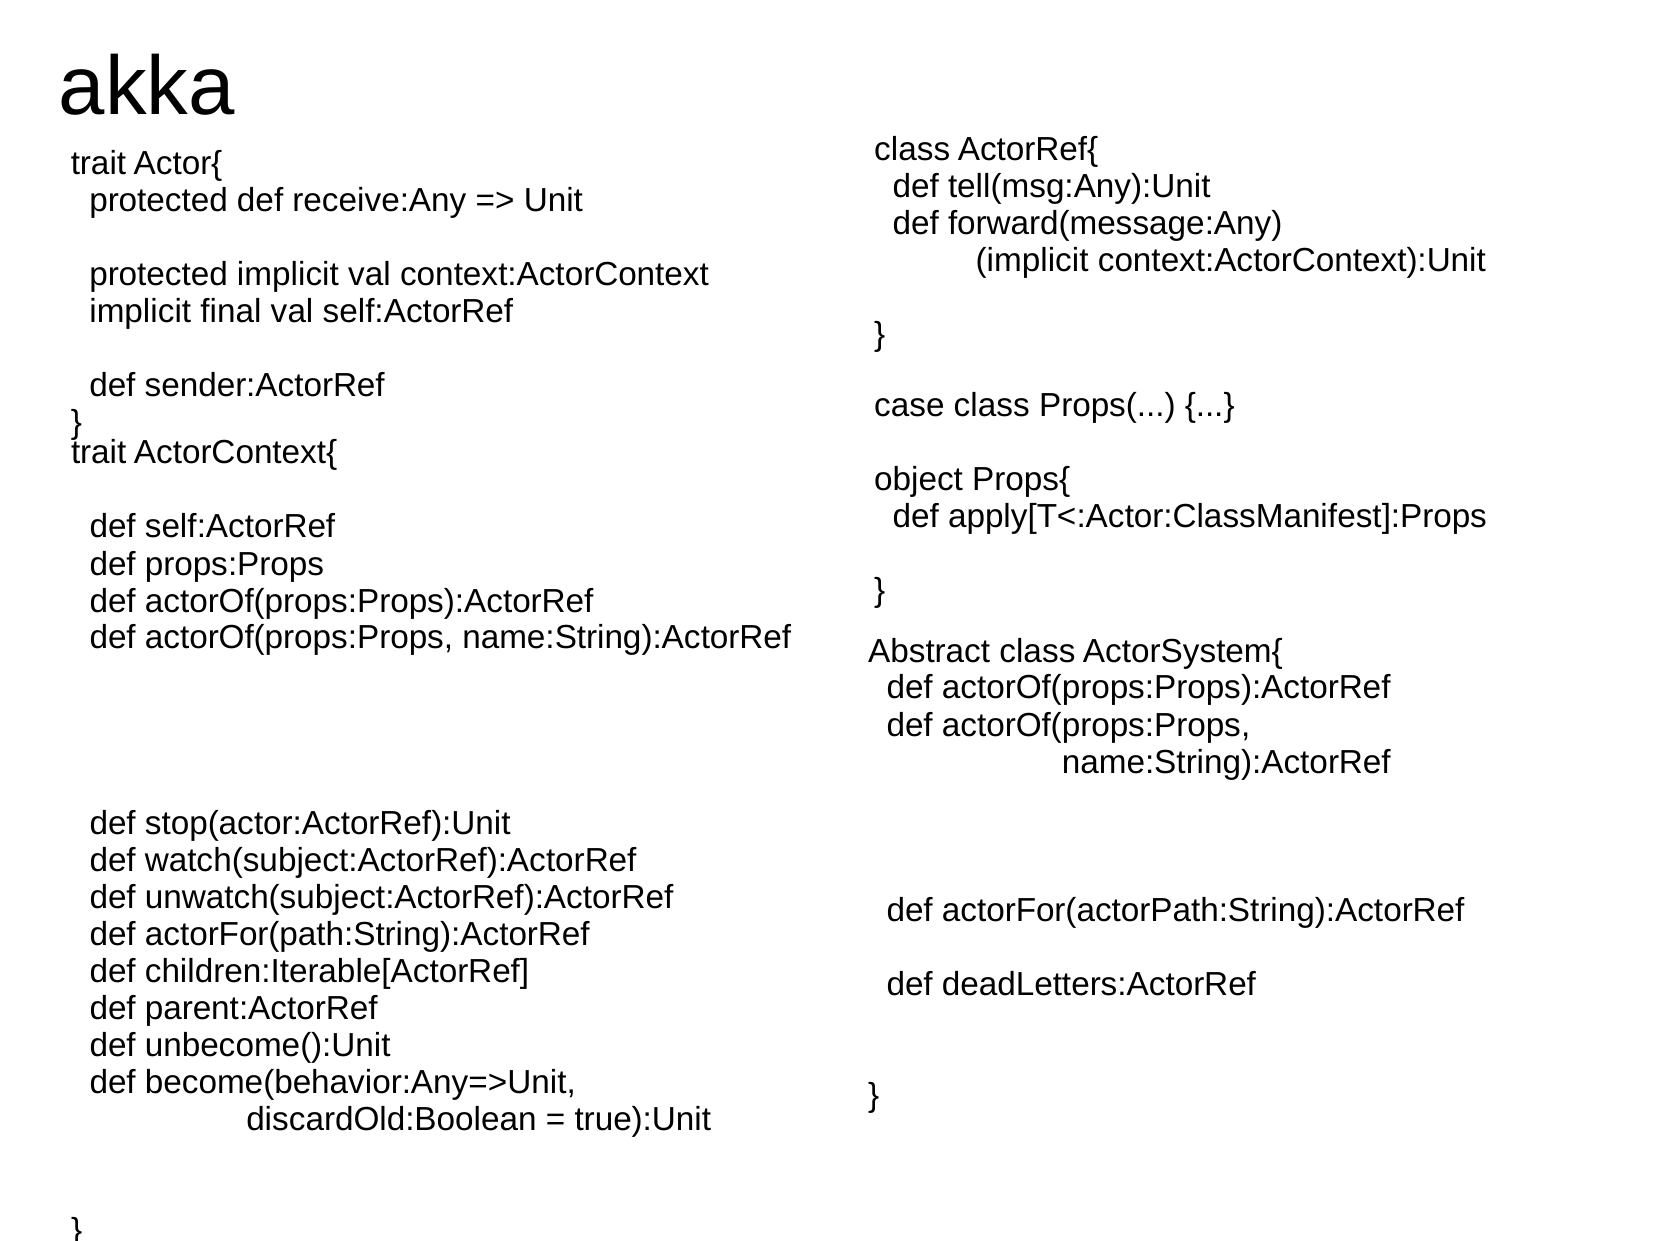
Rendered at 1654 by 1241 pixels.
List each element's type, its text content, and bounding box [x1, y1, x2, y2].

title class ActorRef{ def tell(msg:Any):Unit def forward(message:Any) (implicit context:ActorContext):Unit } [874, 130, 1548, 353]
title Abstract class ActorSystem{ def actorOf(props:Props):ActorRef def actorOf(props:Props, name:String):ActorRef def actorFor(actorPath:String):ActorRef def deadLetters:ActorRef } [868, 631, 1625, 1225]
title akka [59, 23, 556, 148]
title trait ActorContext{ def self:ActorRef def props:Props def actorOf(props:Props):ActorRef def actorOf(props:Props, name:String):ActorRef def stop(actor:ActorRef):Unit def watch(subject:ActorRef):ActorRef def unwatch(subject:ActorRef):ActorRef def actorFor(path:String):ActorRef def children:Iterable[ActorRef] def parent:ActorRef def unbecome():Unit def become(behavior:Any=>Unit, discardOld:Boolean = true):Unit } [70, 433, 827, 1241]
title trait Actor{ protected def receive:Any => Unit protected implicit val context:ActorContext implicit final val self:ActorRef def sender:ActorRef } [70, 144, 875, 441]
title case class Props(...) {...} object Props{ def apply[T<:Actor:ClassManifest]:Props } [874, 386, 1548, 609]
